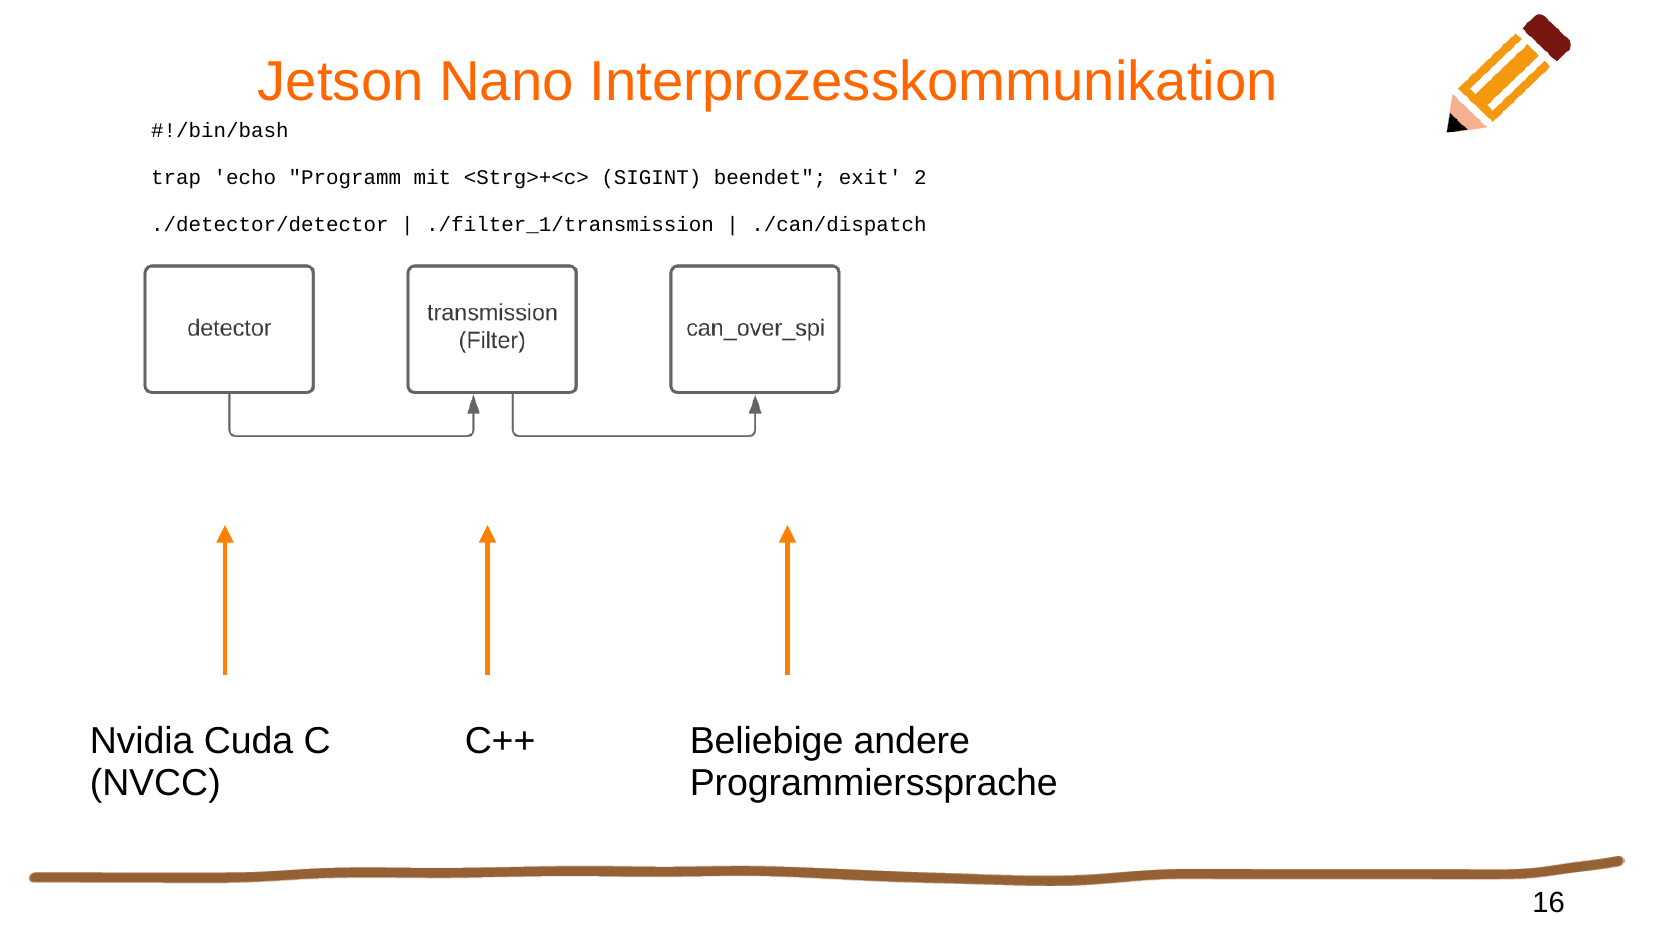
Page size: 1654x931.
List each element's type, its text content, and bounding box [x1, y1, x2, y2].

title Jetson Nano Interprozesskommunikation [88, 29, 1447, 133]
text_box #!/bin/bash trap 'echo "Programm mit <Strg>+<c> (SIGINT) beendet"; exit' 2 ./detector/detector | ./filter_1/transmission | ./can/dispatch [136, 112, 941, 269]
picture [75, 186, 941, 526]
picture [29, 856, 1625, 886]
text_box Nvidia Cuda C (NVCC) [75, 712, 346, 812]
text_box Beliebige andere Programmierssprache [675, 712, 1073, 812]
text_box C++ [450, 712, 551, 770]
picture [1446, 14, 1571, 133]
